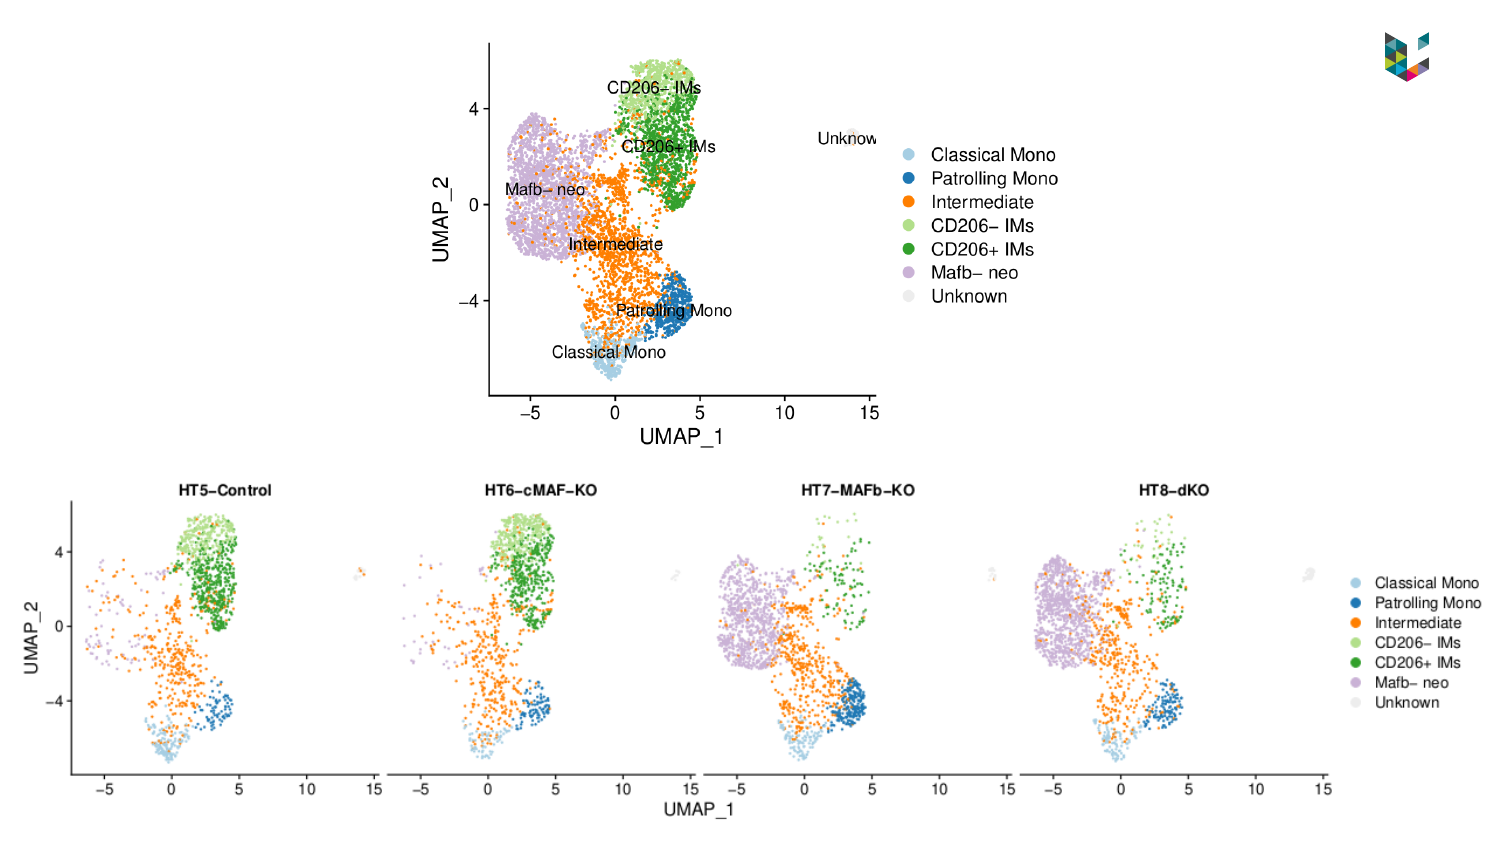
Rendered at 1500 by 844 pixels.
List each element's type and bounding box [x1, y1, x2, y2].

picture [1385, 32, 1429, 82]
picture [405, 0, 1060, 455]
picture [0, 464, 1500, 832]
